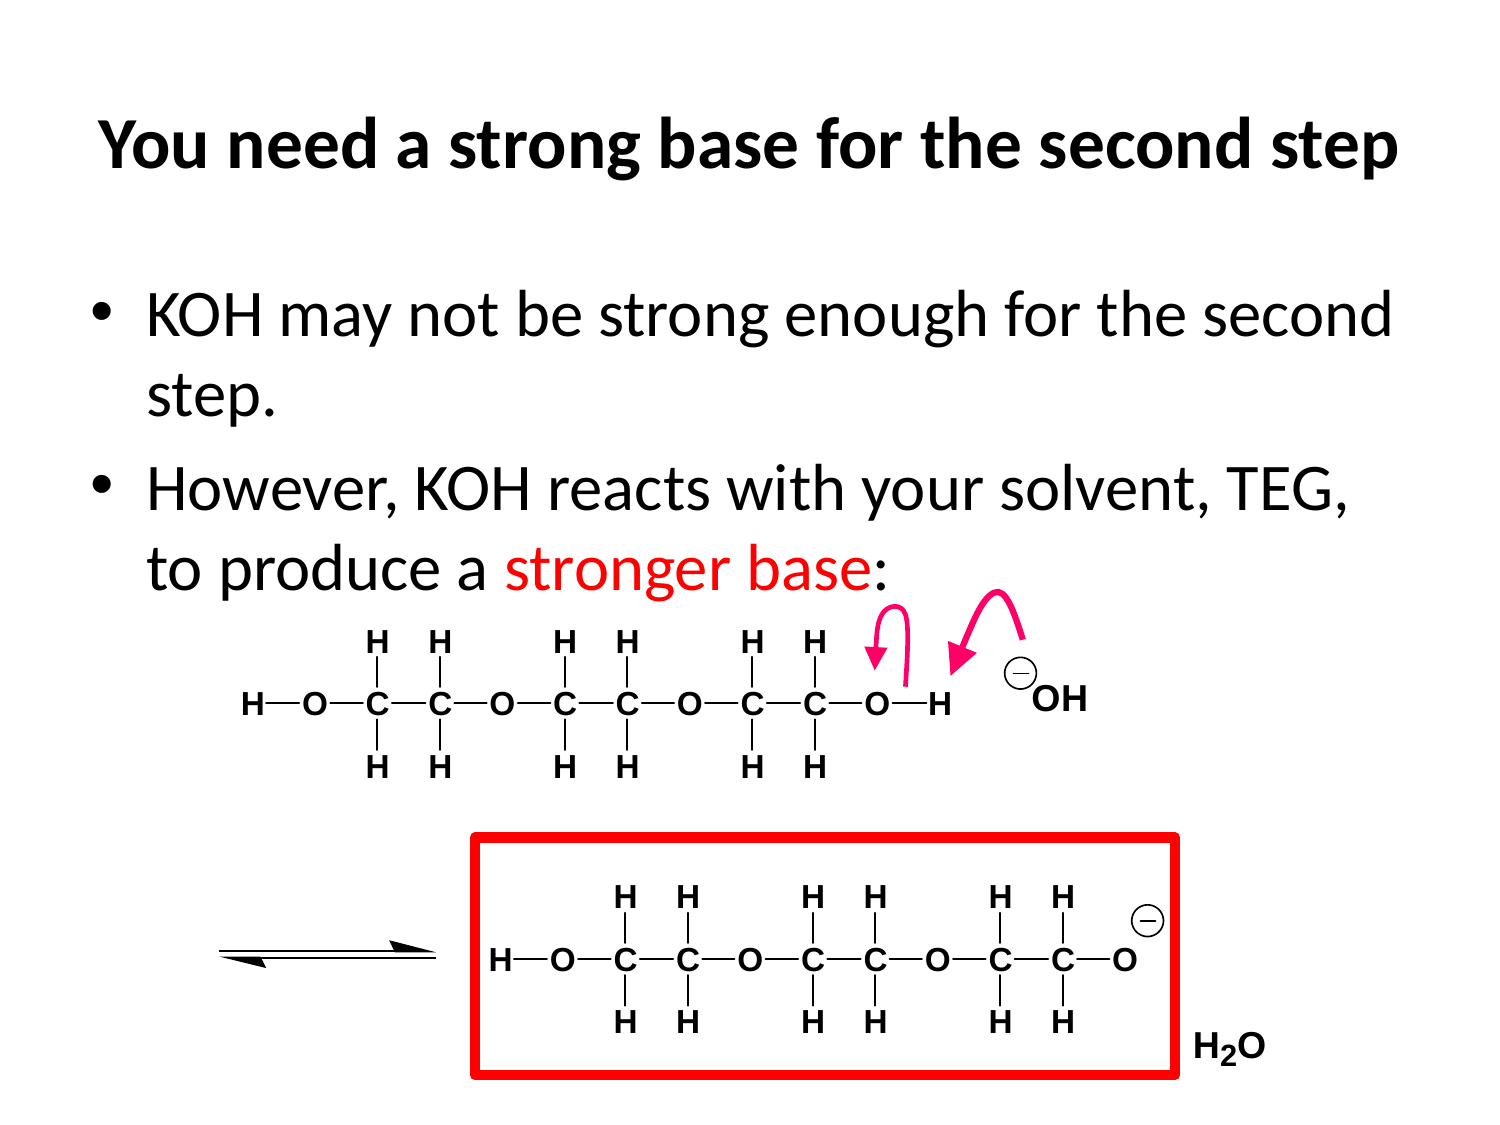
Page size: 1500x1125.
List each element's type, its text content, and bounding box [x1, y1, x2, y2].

picture [212, 624, 1269, 1071]
list KOH may not be strong enough for the second step. However, KOH reacts with your solvent, TEG, to produce a stronger base: [75, 262, 1425, 1005]
title You need a strong base for the second step [75, 45, 1425, 233]
